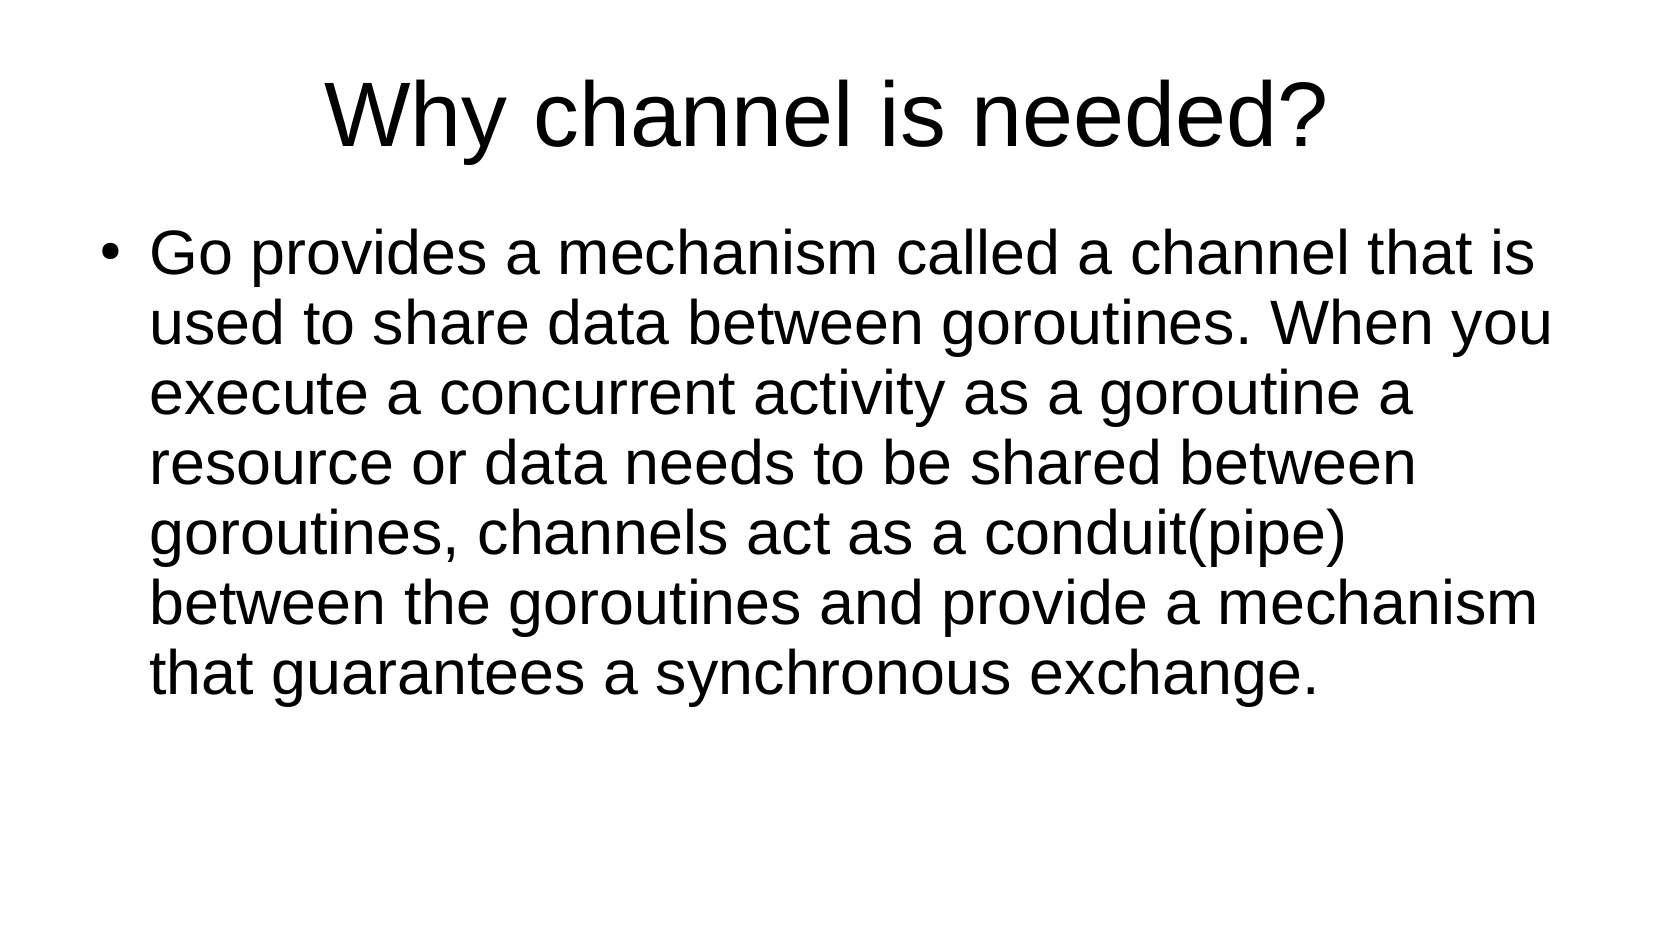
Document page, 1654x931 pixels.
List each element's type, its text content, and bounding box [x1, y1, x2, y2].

list Go provides a mechanism called a channel that is used to share data between goroutines. When you execute a concurrent activity as a goroutine a resource or data needs to be shared between goroutines, channels act as a conduit(pipe) between the goroutines and provide a mechanism that guarantees a synchronous exchange. [82, 217, 1571, 758]
title Why channel is needed? [82, 37, 1571, 193]
